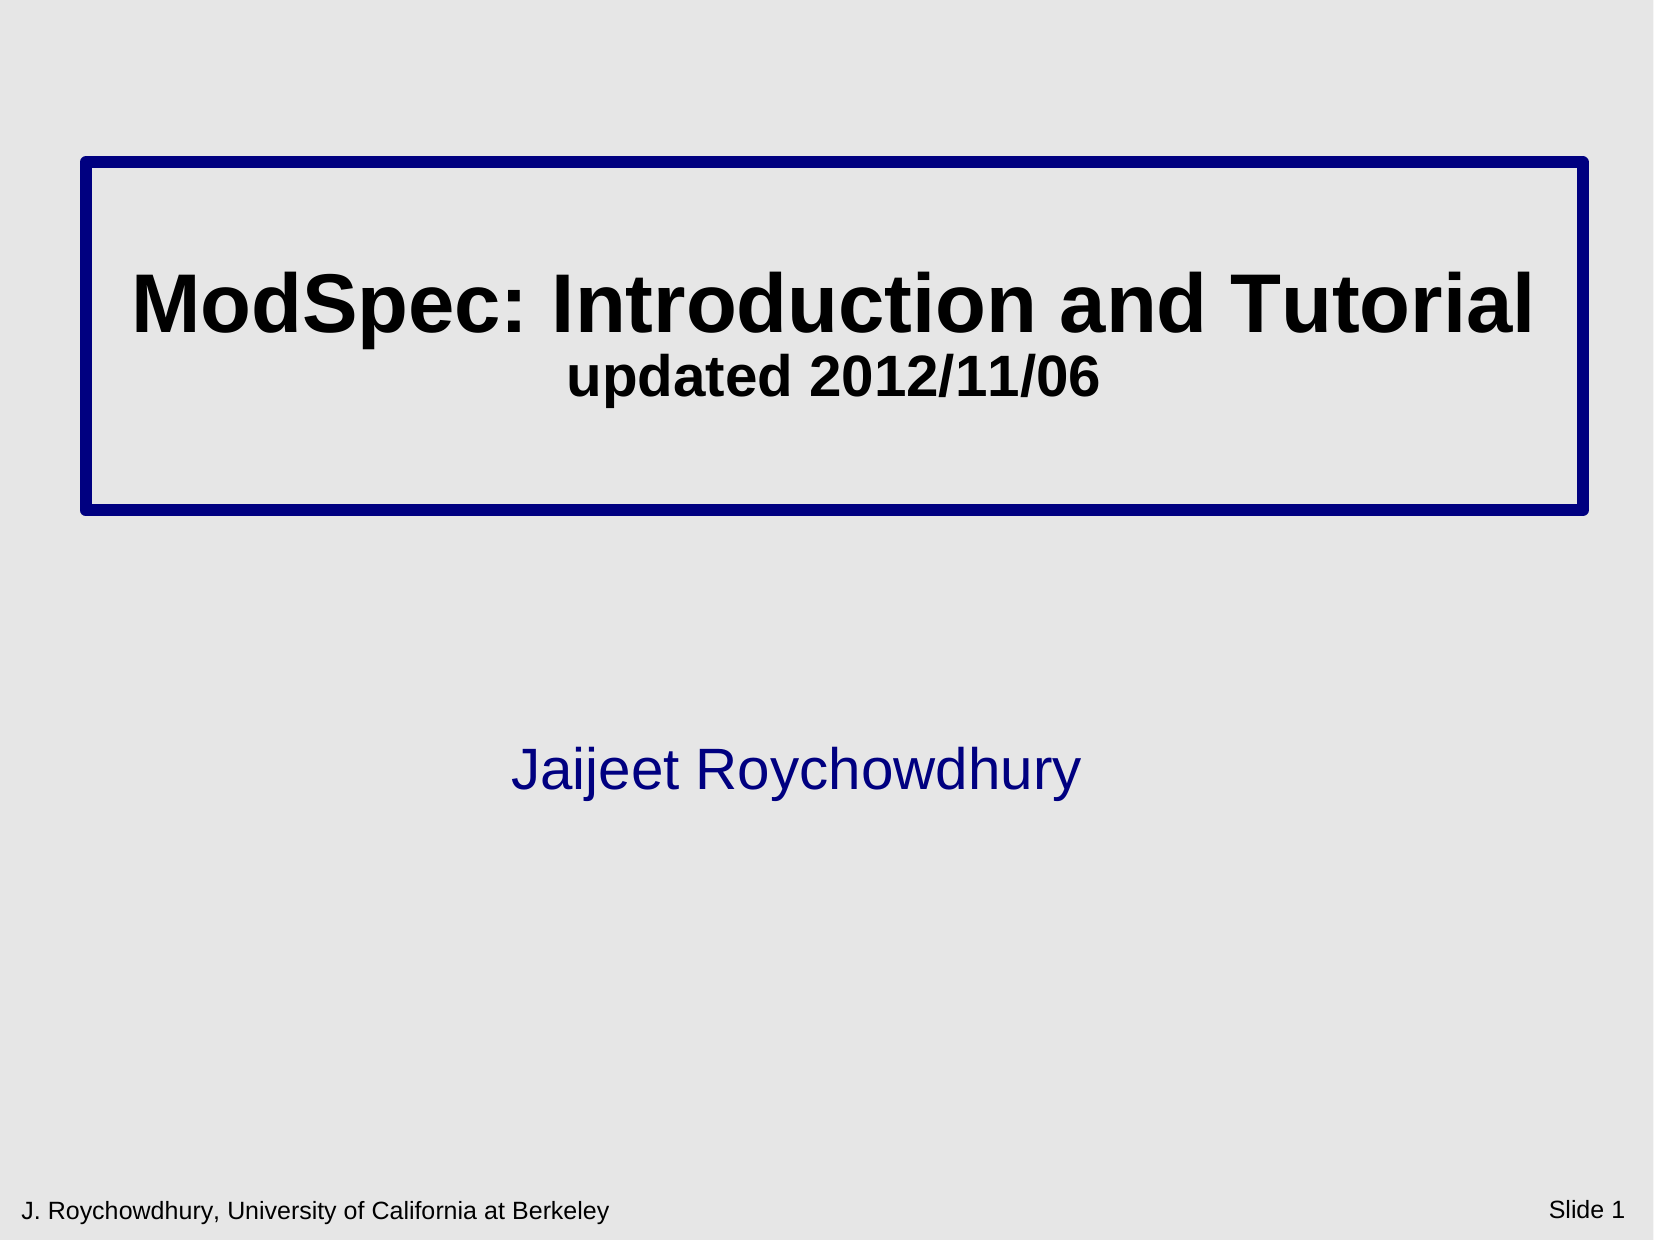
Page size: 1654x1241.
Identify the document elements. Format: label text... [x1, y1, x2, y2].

text_box Jaijeet Roychowdhury [297, 736, 1296, 828]
title ModSpec: Introduction and Tutorial updated 2012/11/06 [85, 162, 1583, 511]
